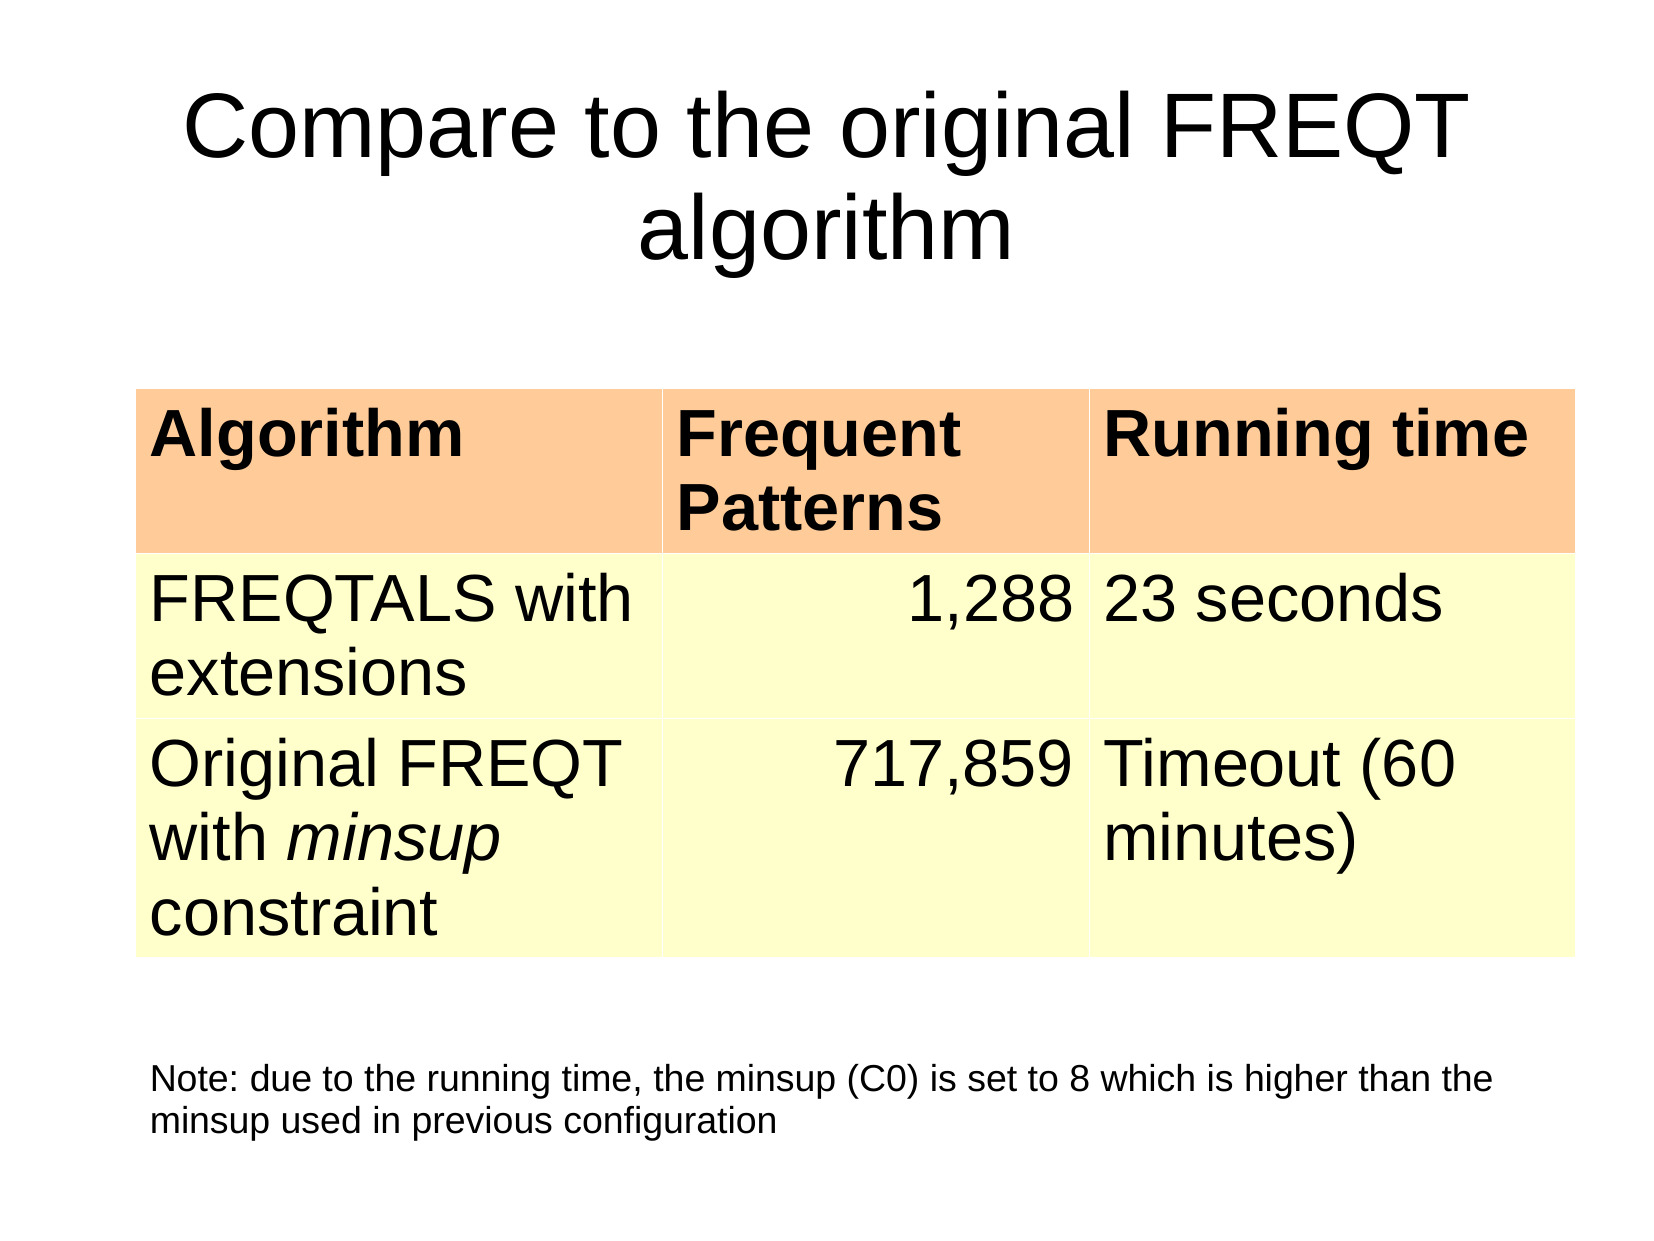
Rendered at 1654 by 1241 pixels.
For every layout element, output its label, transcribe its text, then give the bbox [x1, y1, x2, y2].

table_header Frequent Patterns [663, 389, 1089, 553]
table_cell 717,859 [663, 719, 1089, 957]
table_cell FREQTALS with extensions [136, 554, 662, 718]
table_header Algorithm [136, 389, 662, 553]
table_cell Original FREQT with minsup constraint [136, 719, 662, 957]
table_cell 23 seconds [1090, 554, 1575, 718]
text_box Note: due to the running time, the minsup (C0) is set to 8 which is higher than the minsup used in previous configuration [135, 1050, 1561, 1149]
table_cell Timeout (60 minutes) [1090, 719, 1575, 957]
table_header Running time [1090, 389, 1575, 553]
table_cell 1,288 [663, 554, 1089, 718]
title Compare to the original FREQT algorithm [82, 49, 1571, 305]
